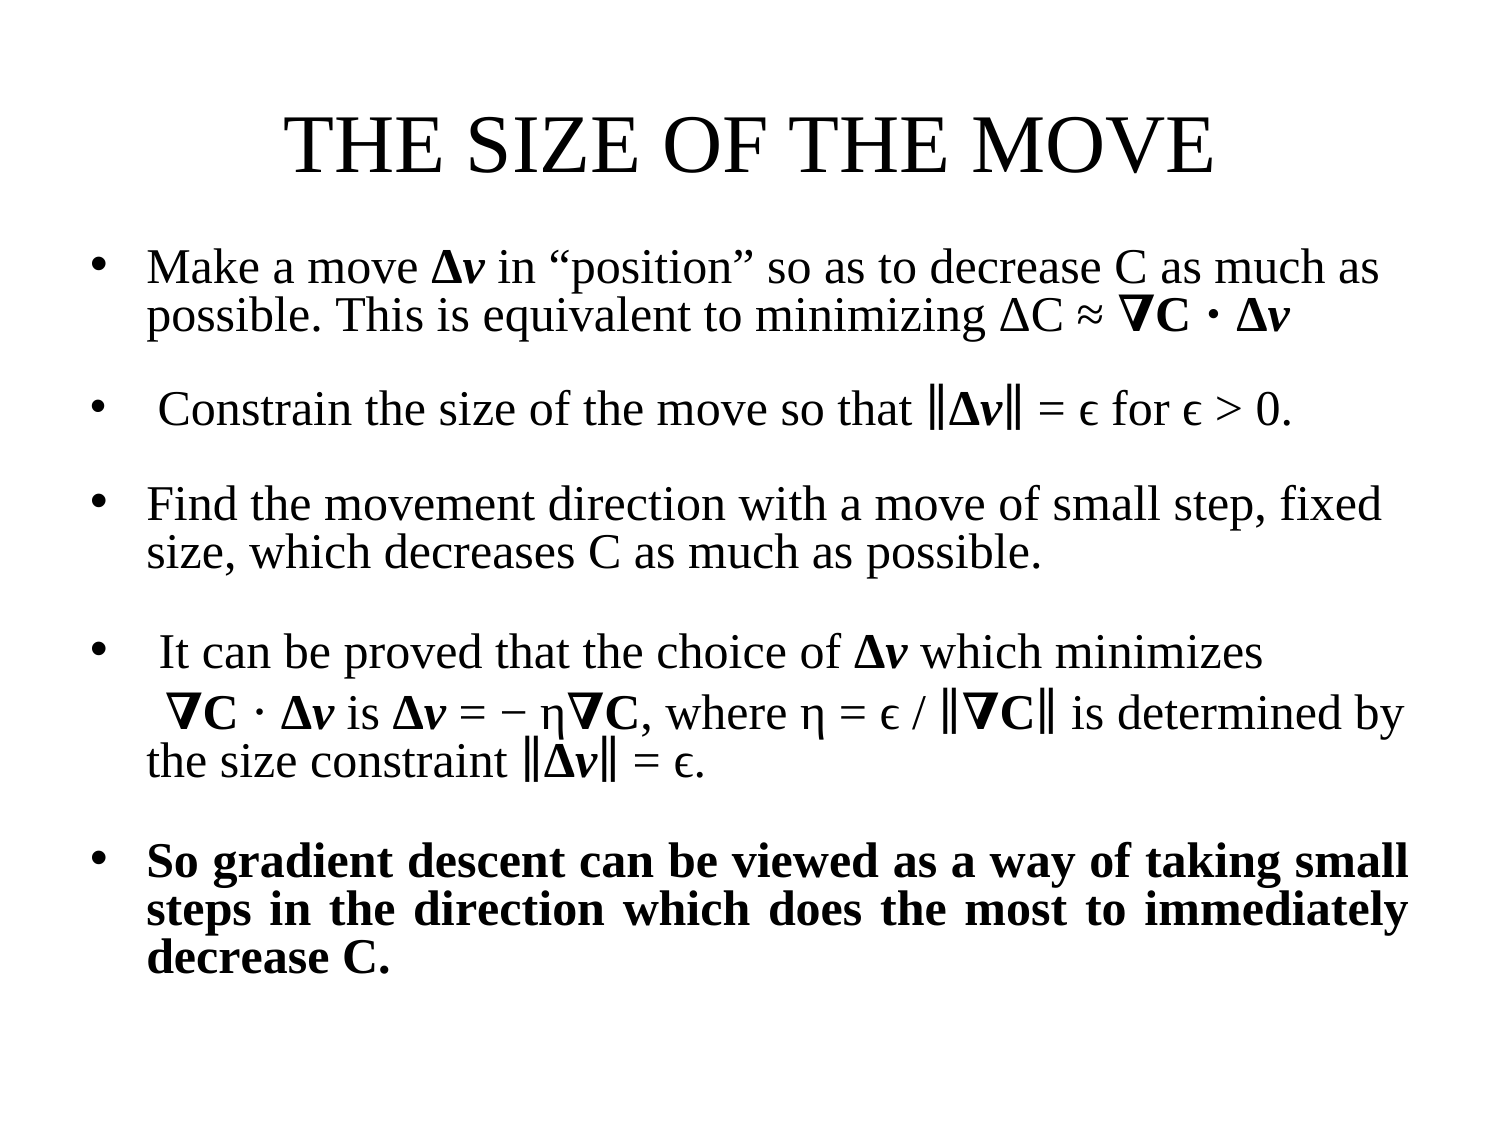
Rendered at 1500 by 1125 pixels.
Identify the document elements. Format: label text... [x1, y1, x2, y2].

title THE SIZE OF THE MOVE [75, 45, 1426, 233]
list Make a move Δv in “position” so as to decrease C as much as possible. This is equivalent to minimizing ΔC ≈ ∇C ⋅ Δv Constrain the size of the move so that ∥Δv∥ = ϵ for ϵ > 0. Find the movement direction with a move of small step, fixed size, which decreases C as much as possible. It can be proved that the choice of Δv which minimizes ∇C ⋅ Δv is Δv = − η∇C, where η = ϵ / ∥∇C∥ is determined by the size constraint ∥Δv∥ = ϵ. So gradient descent can be viewed as a way of taking small steps in the direction which does the most to immediately decrease C. [75, 237, 1426, 1005]
